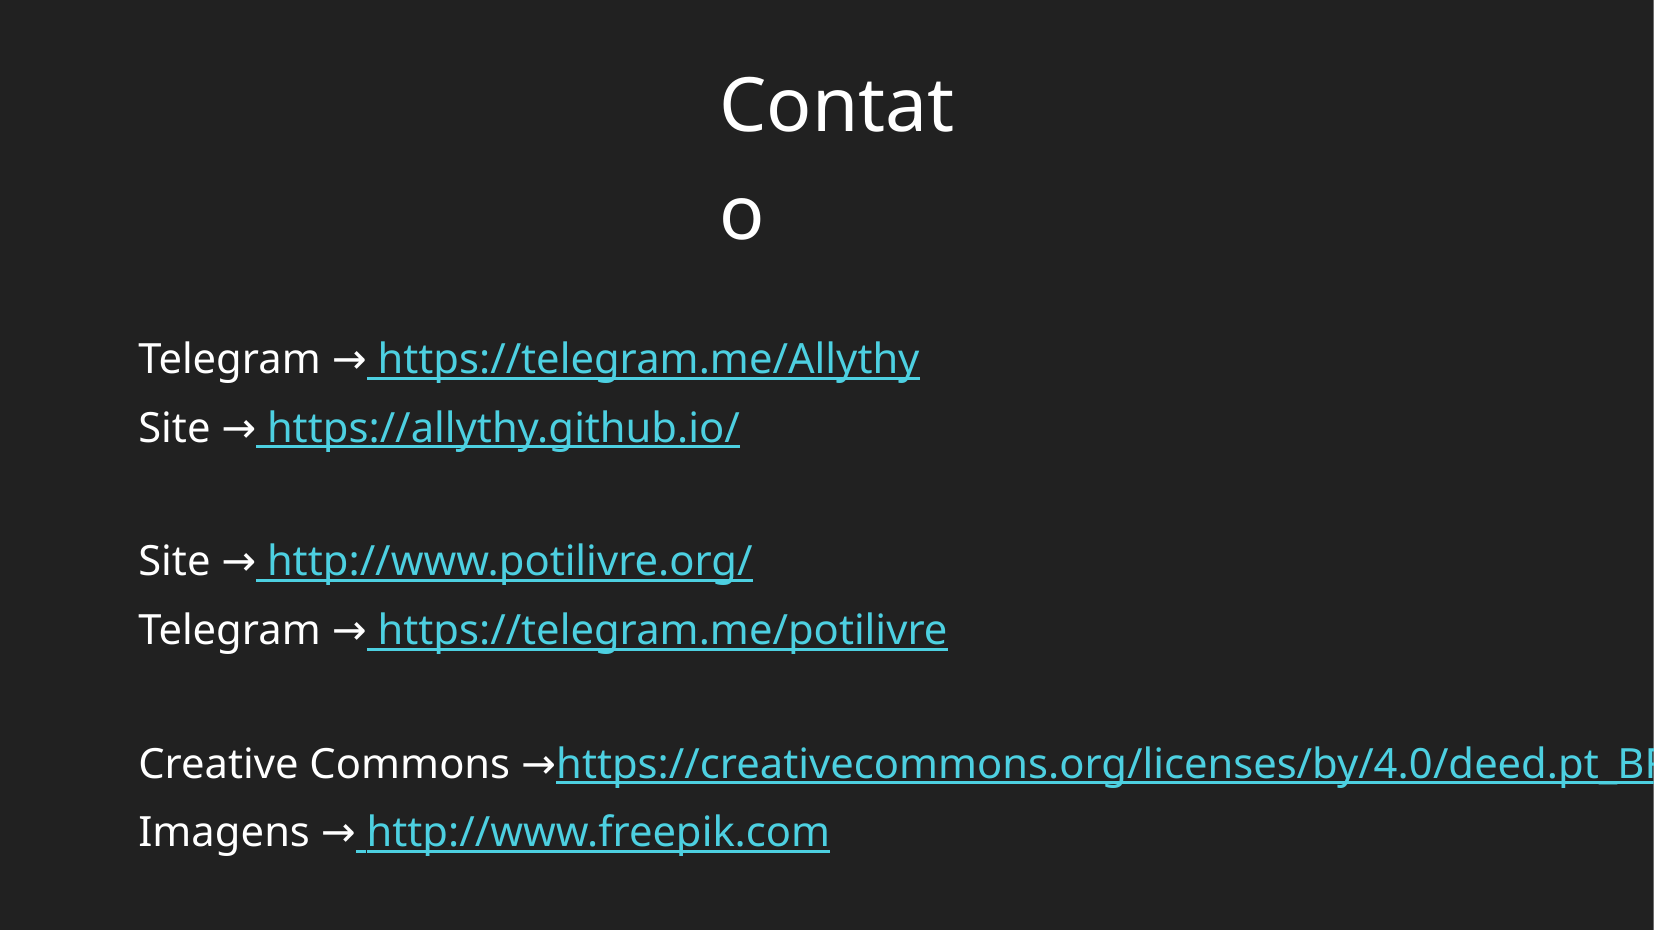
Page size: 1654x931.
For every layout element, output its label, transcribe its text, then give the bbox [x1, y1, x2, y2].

text_box Telegram → https://telegram.me/Allythy Site → https://allythy.github.io/ Site → http://www.potilivre.org/ Telegram → https://telegram.me/potilivre Creative Commons →https://creativecommons.org/licenses/by/4.0/deed.pt_BR Imagens → http://www.freepik.com [123, 175, 1654, 931]
text_box Contato [704, 86, 1004, 175]
